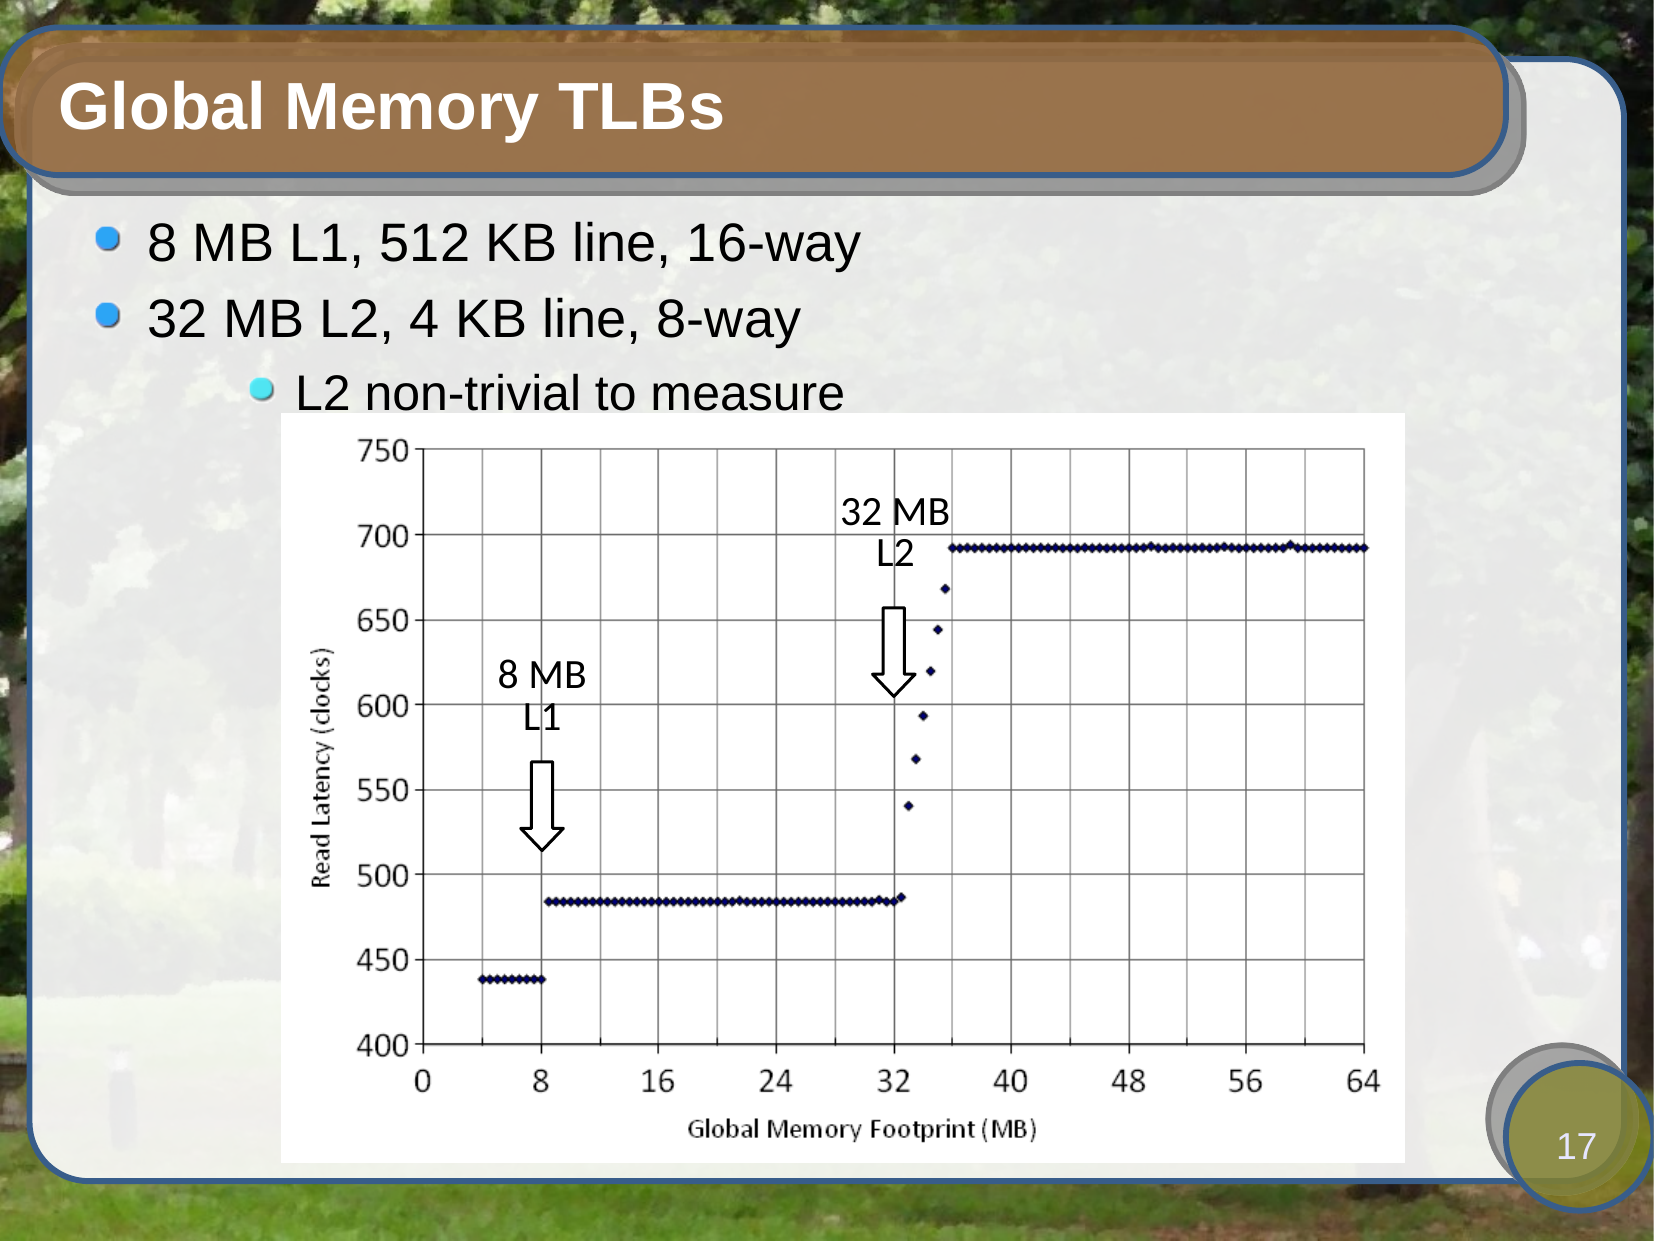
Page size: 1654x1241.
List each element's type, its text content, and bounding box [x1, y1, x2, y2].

list 8 MB L1, 512 KB line, 16-way 32 MB L2, 4 KB line, 8-way L2 non-trivial to measure [59, 206, 1595, 1137]
text_box 8 MB L1 [482, 650, 602, 768]
text_box [872, 607, 916, 697]
text_box [520, 768, 564, 851]
picture [281, 1137, 1405, 1163]
title Global Memory TLBs [59, 36, 1447, 170]
text_box [1529, 1122, 1625, 1179]
text_box 32 MB L2 [825, 486, 966, 604]
